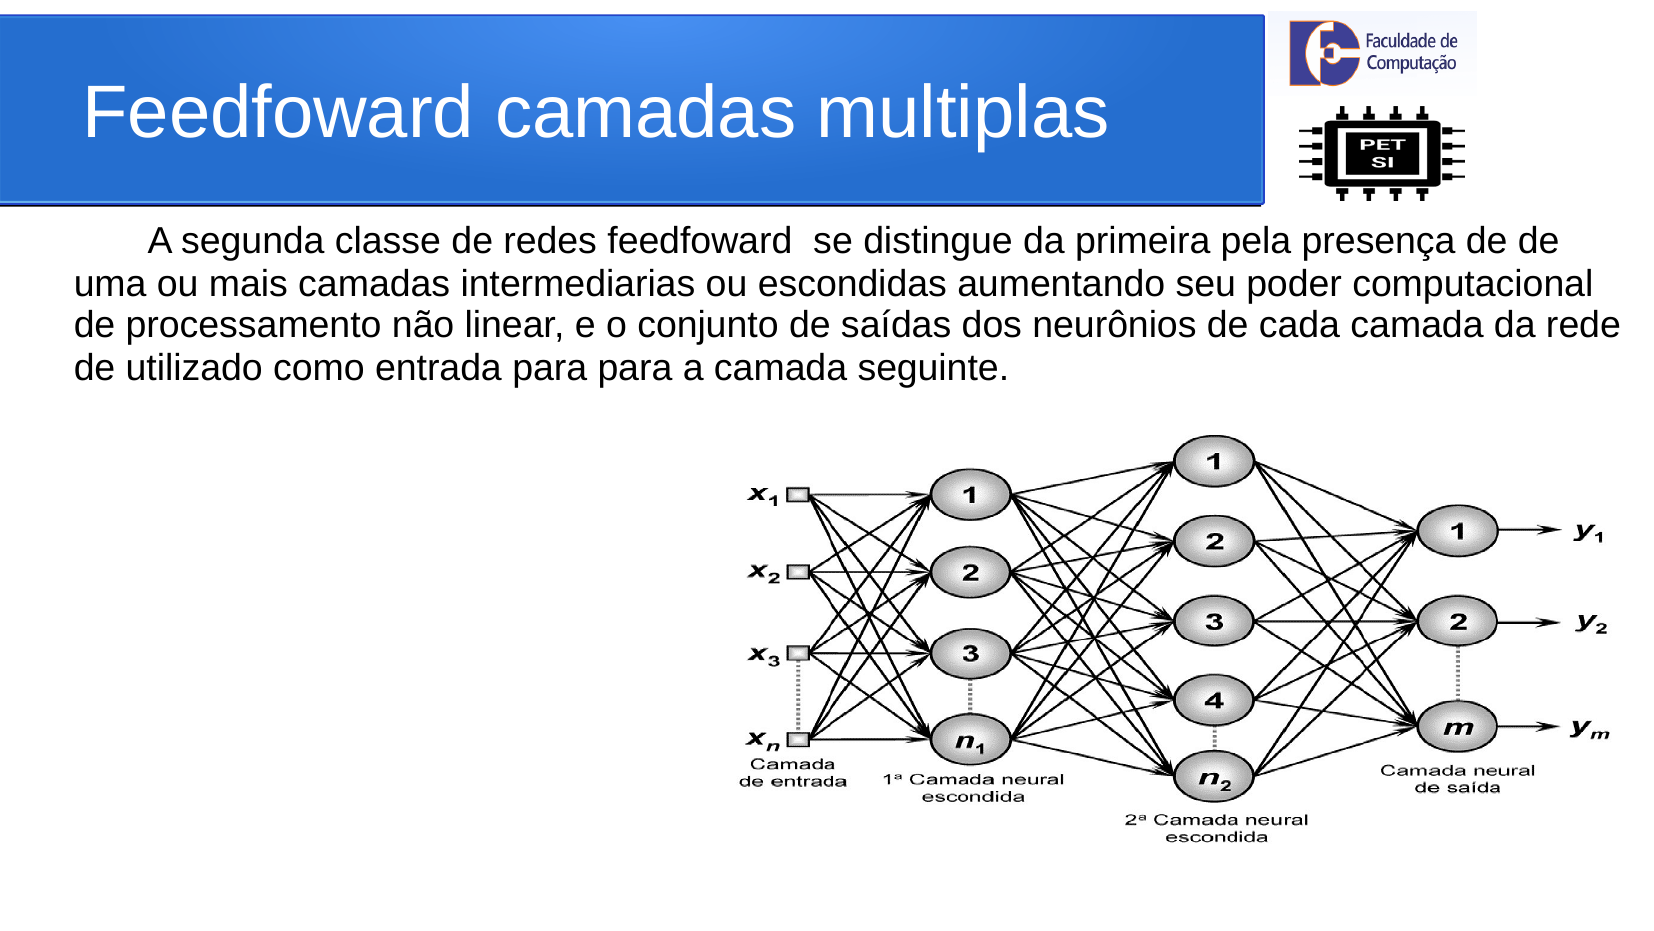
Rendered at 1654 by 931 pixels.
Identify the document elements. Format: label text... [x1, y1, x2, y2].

picture [697, 417, 1630, 863]
text_box A segunda classe de redes feedfoward se distingue da primeira pela presença de de uma ou mais camadas intermediarias ou escondidas aumentando seu poder computacional de processamento não linear, e o conjunto de saídas dos neurônios de cada camada da rede de utilizado como entrada para para a camada seguinte. [59, 212, 1647, 396]
picture [1268, 11, 1477, 96]
picture [1299, 106, 1465, 201]
title Feedfoward camadas multiplas [82, 35, 1235, 189]
